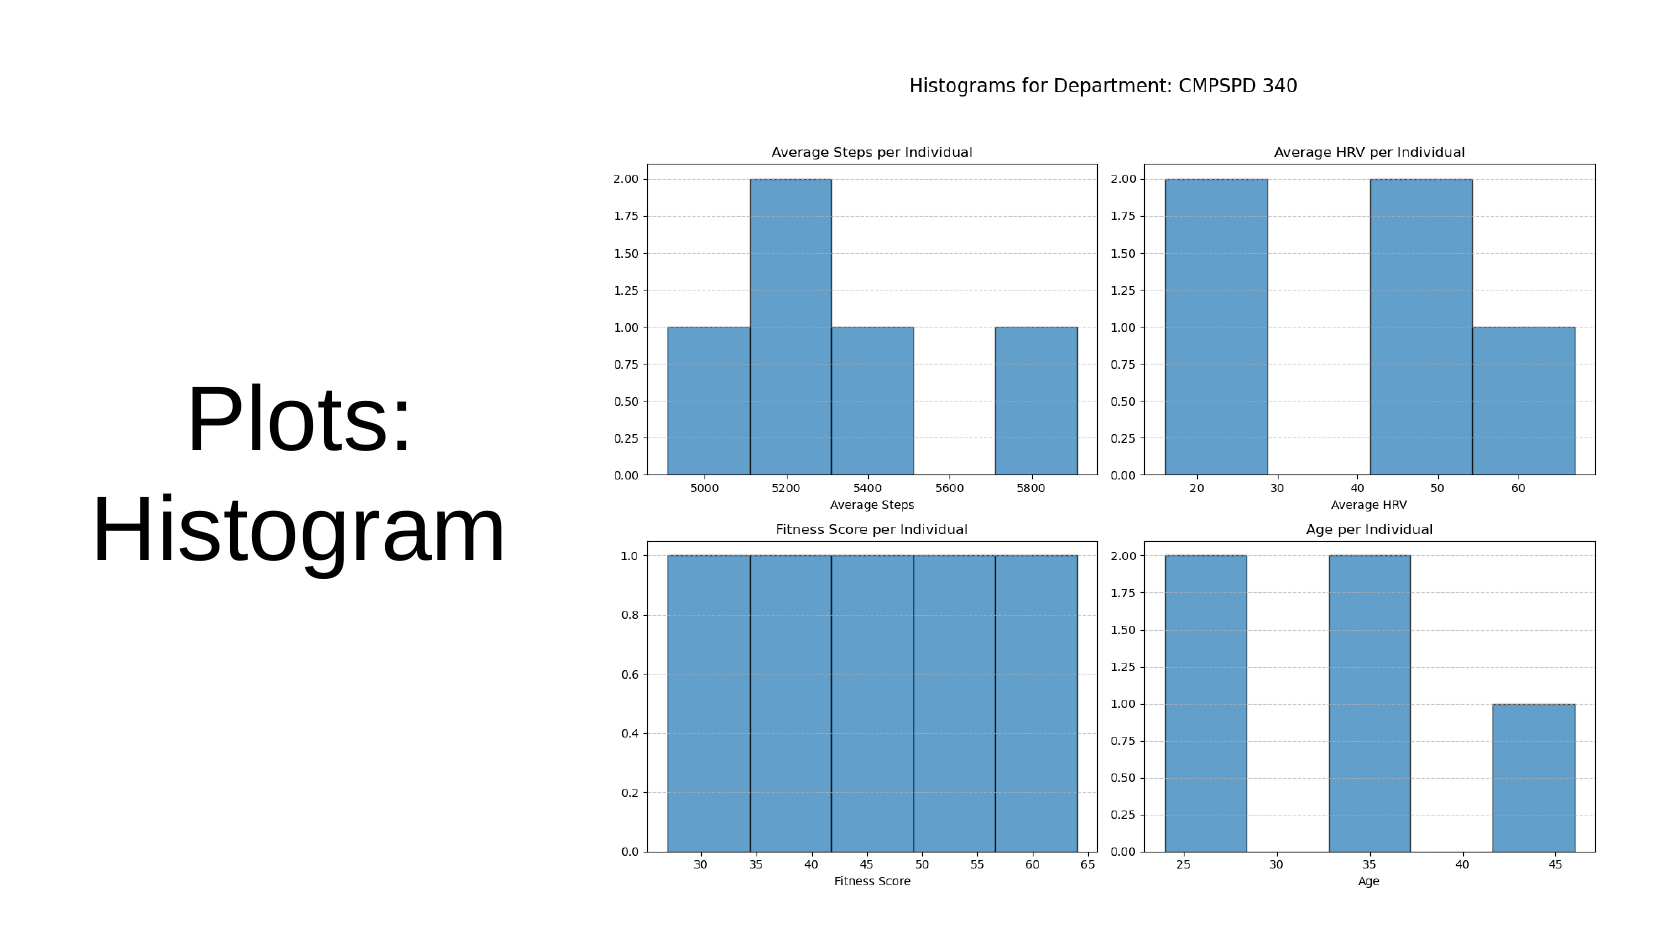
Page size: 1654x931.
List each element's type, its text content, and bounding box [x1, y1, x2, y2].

title Plots: Histogram [75, 75, 526, 863]
picture [600, 60, 1607, 901]
